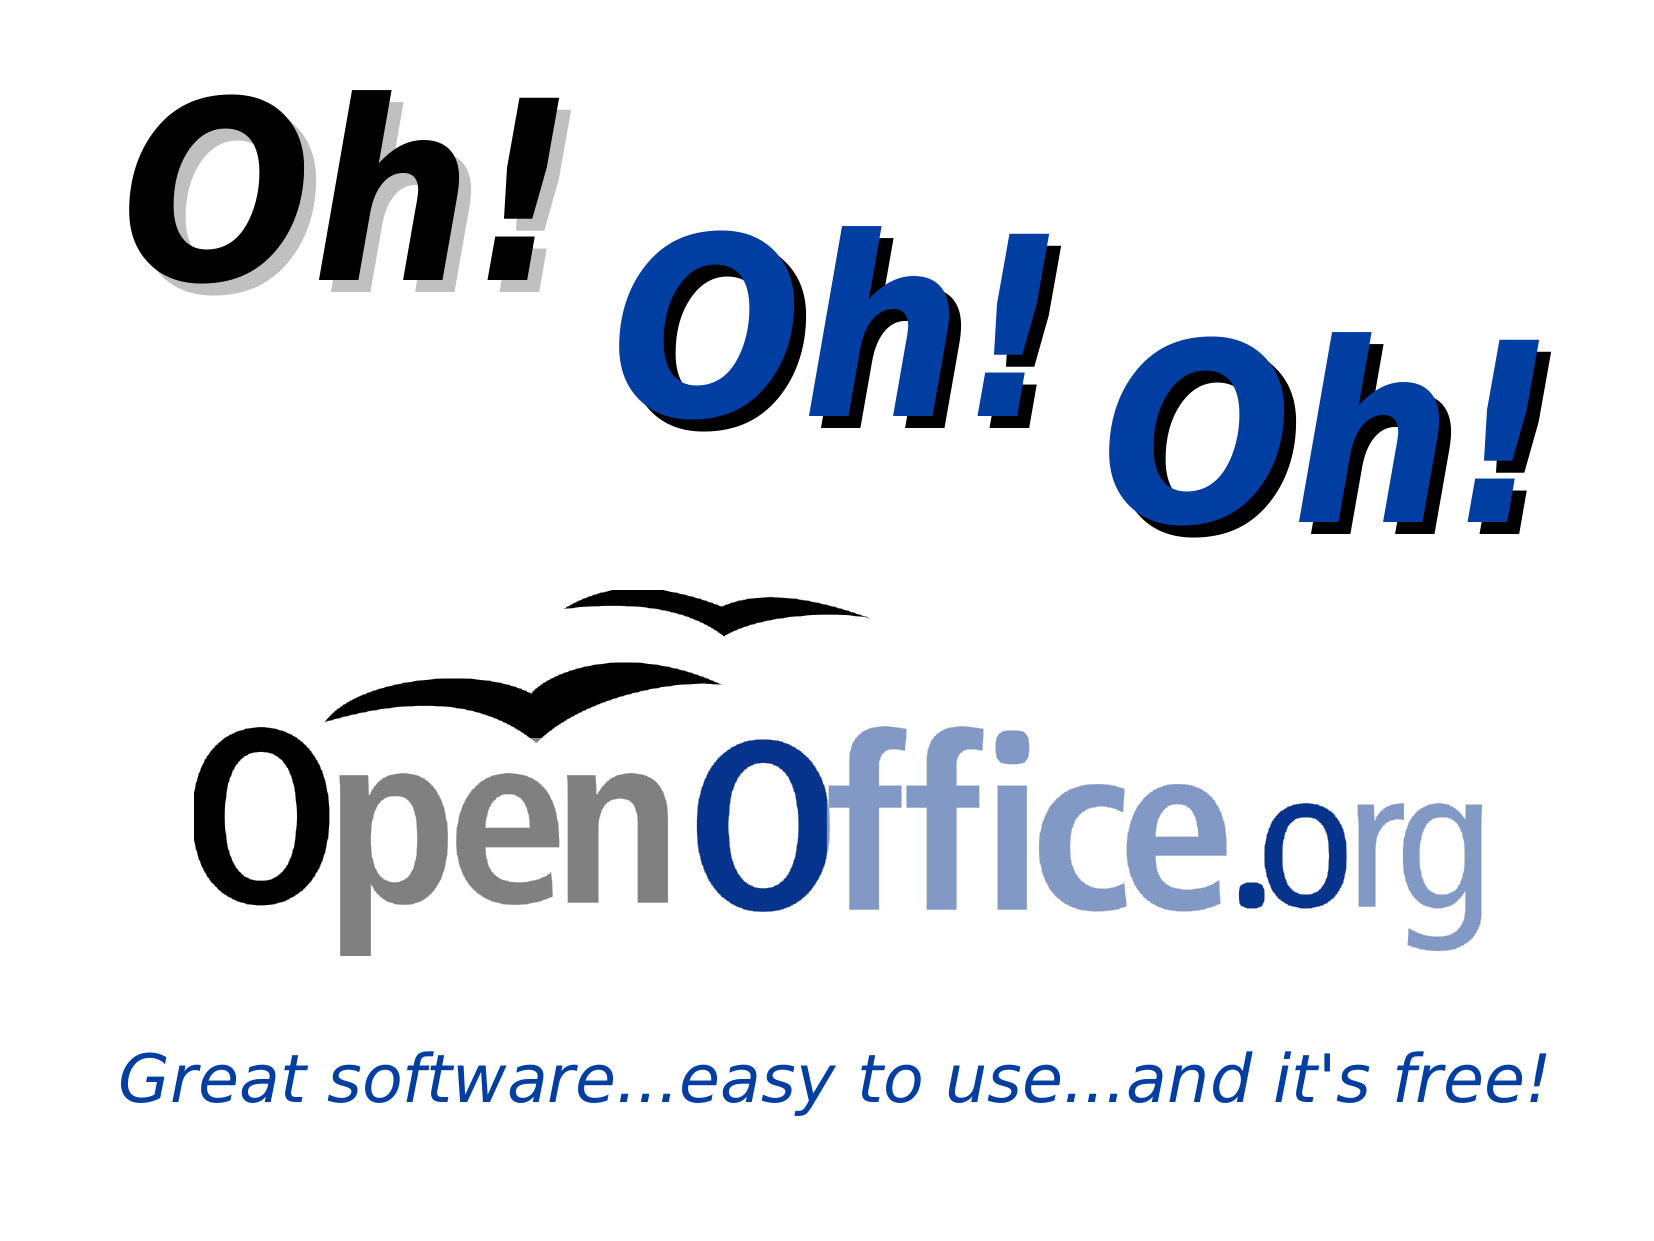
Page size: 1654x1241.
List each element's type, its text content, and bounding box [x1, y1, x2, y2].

text_box [330, 738, 686, 975]
text_box [1346, 726, 1512, 963]
text_box Great software...easy to use...and it's free! [104, 1033, 1569, 1127]
text_box [826, 720, 1229, 976]
picture [1238, 803, 1346, 951]
text_box Oh! [106, 41, 591, 348]
picture [194, 590, 869, 956]
text_box Oh! [596, 177, 1081, 484]
text_box Oh! [1086, 283, 1571, 590]
